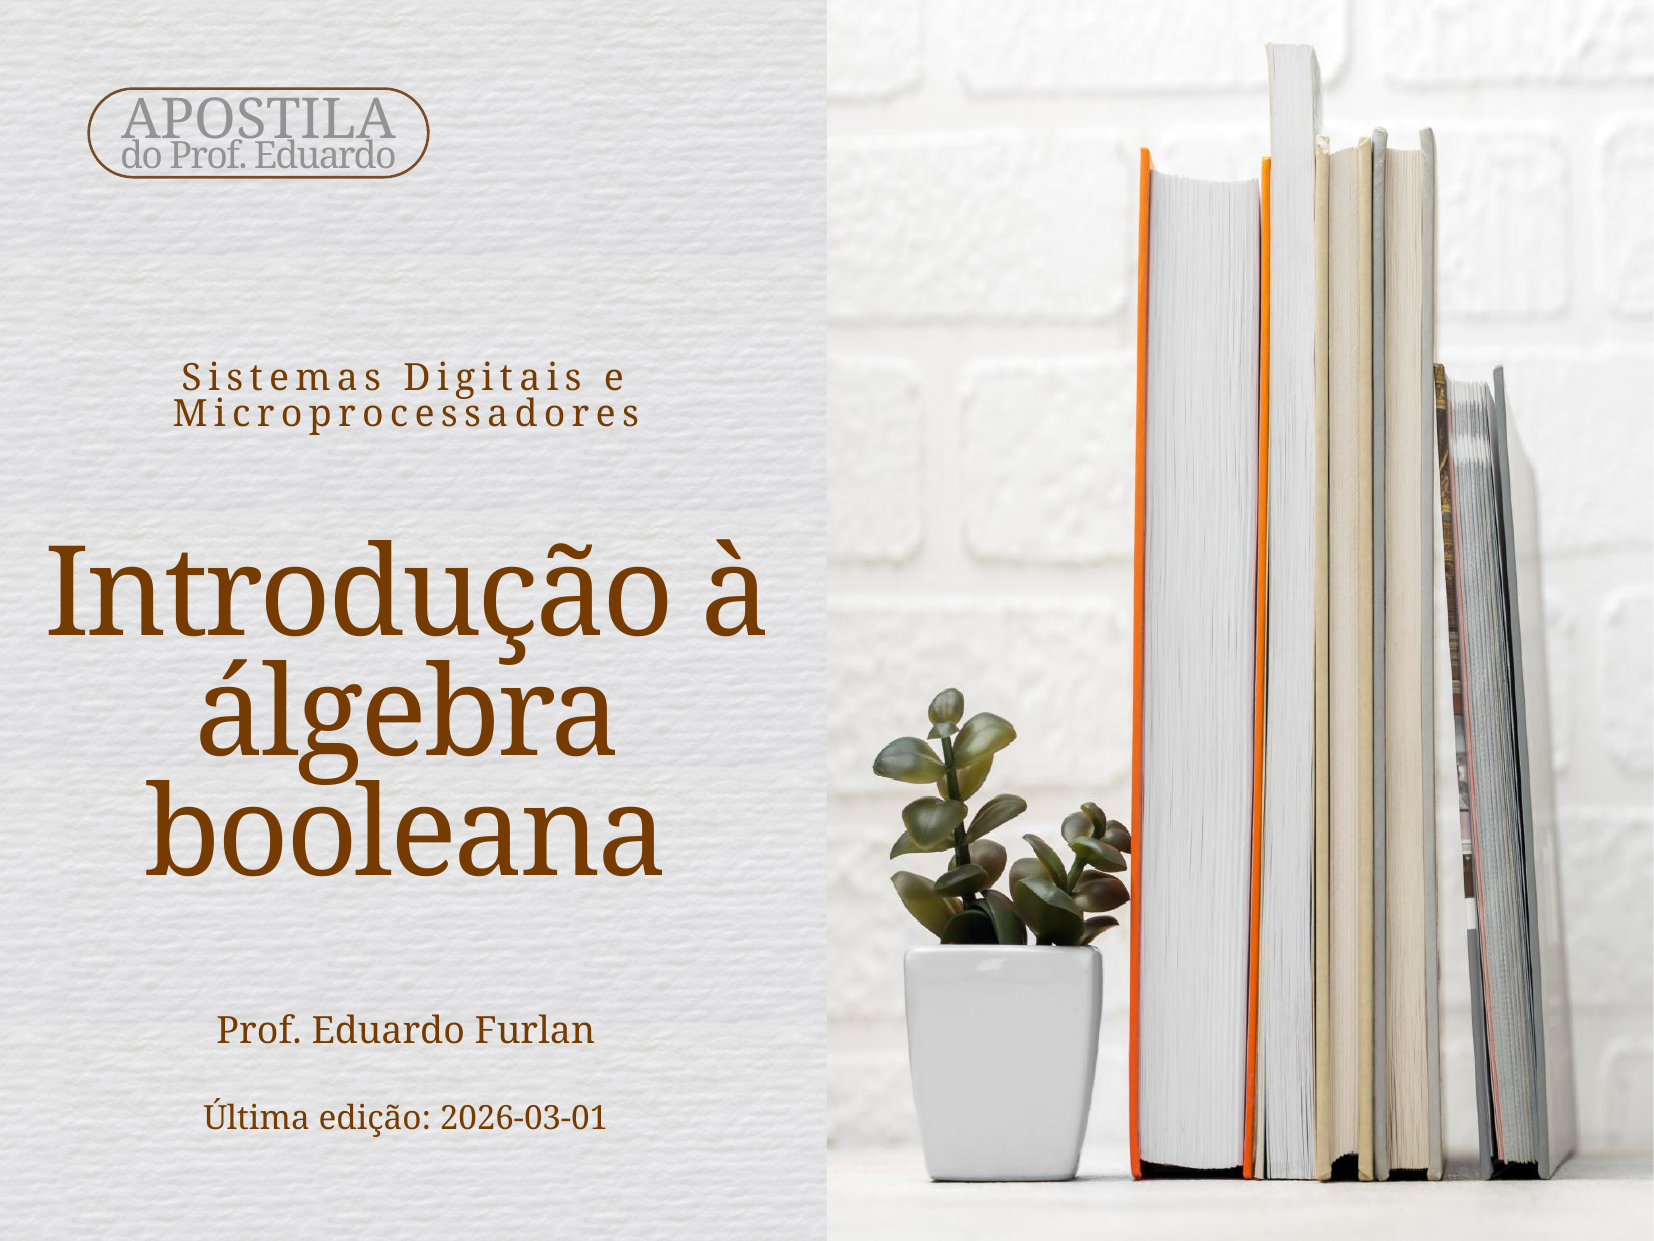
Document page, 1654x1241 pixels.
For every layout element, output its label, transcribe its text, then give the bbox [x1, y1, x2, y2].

text_box APOSTILA do Prof. Eduardo [88, 88, 429, 178]
picture [826, 0, 1654, 1241]
text_box [0, 0, 826, 1241]
text_box Sistemas Digitais e Microprocessadores Introdução à álgebra booleana Prof. Eduardo Furlan Última edição: 2026-03-01 [0, 354, 813, 1144]
